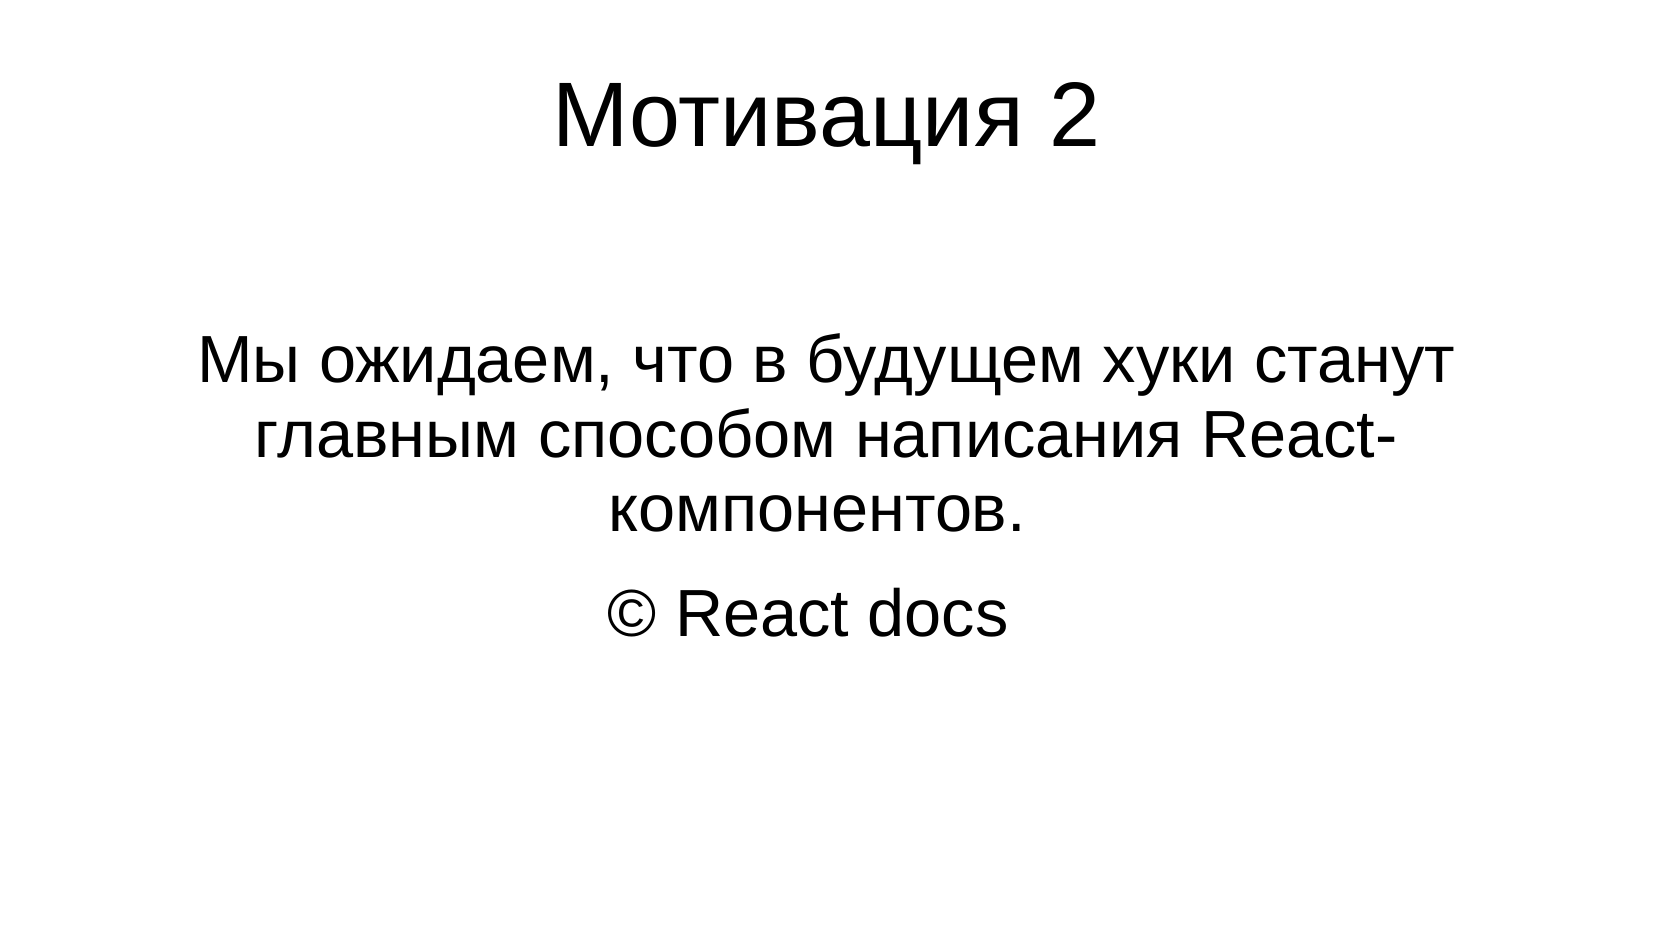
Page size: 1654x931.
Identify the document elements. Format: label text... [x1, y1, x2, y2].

list Мы ожидаем, что в будущем хуки станут главным способом написания React-компонентов. © React docs [82, 217, 1571, 758]
title Мотивация 2 [82, 37, 1571, 193]
